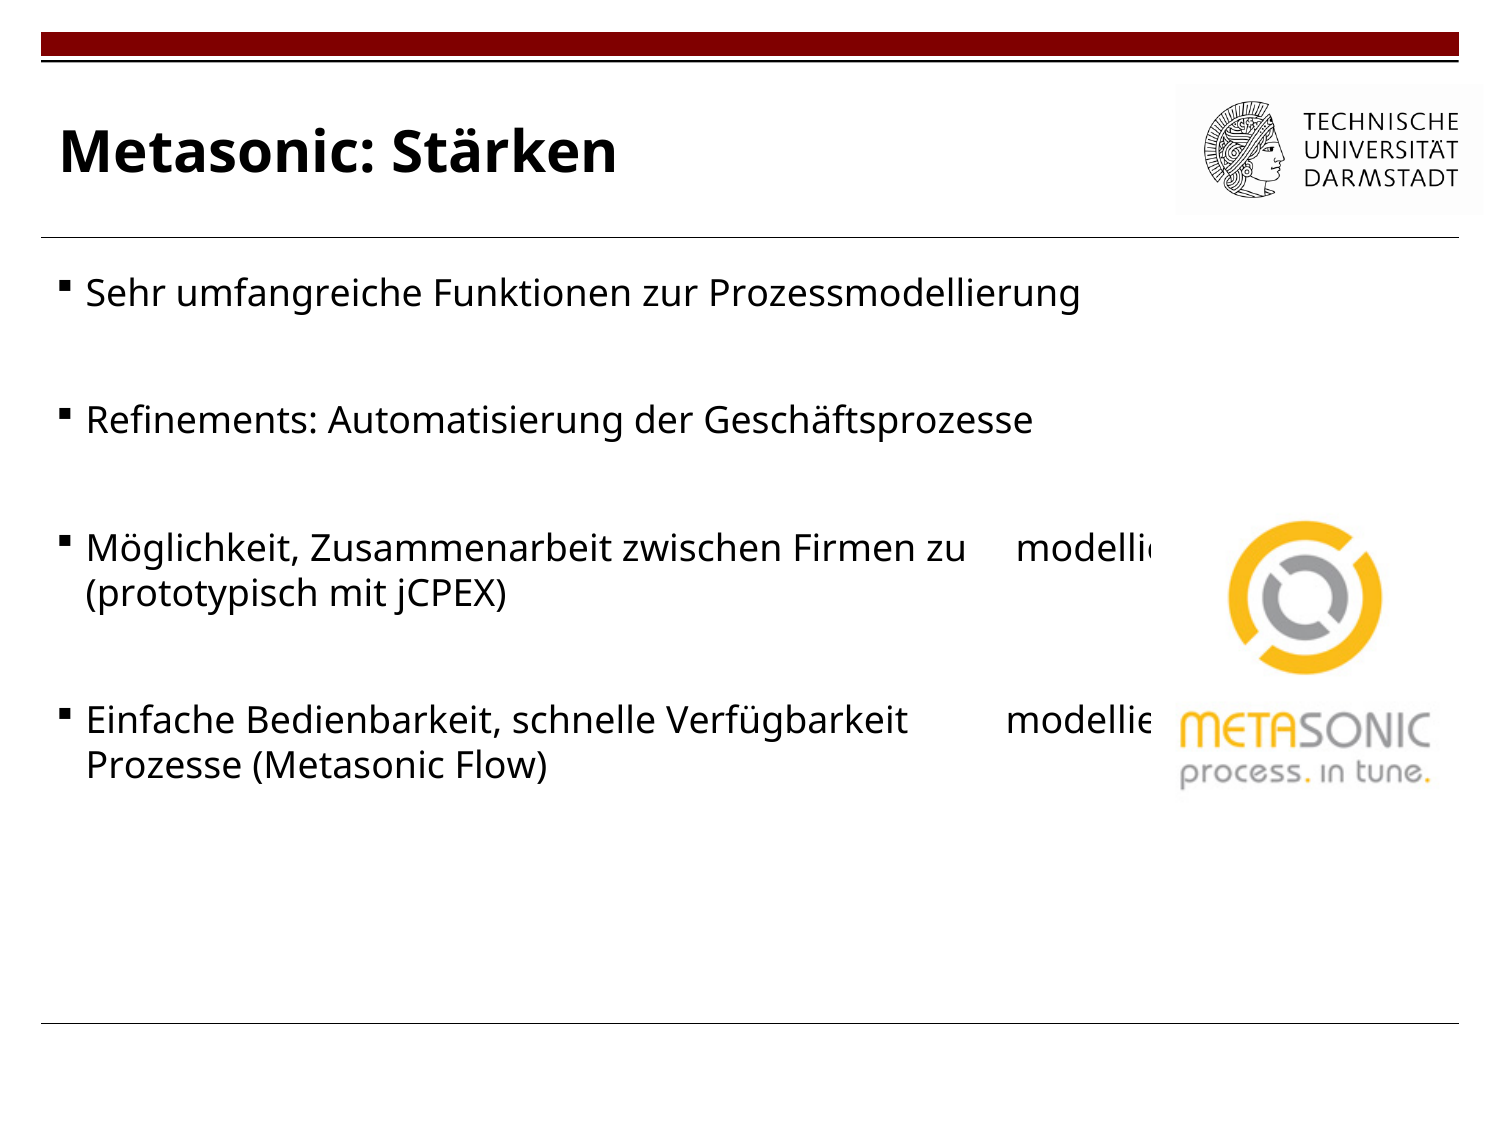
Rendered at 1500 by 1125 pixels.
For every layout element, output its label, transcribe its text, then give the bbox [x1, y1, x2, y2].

title Metasonic: Stärken [58, 80, 1187, 218]
picture [1151, 501, 1460, 810]
list Sehr umfangreiche Funktionen zur Prozessmodellierung Refinements: Automatisierung der Geschäftsprozesse Möglichkeit, Zusammenarbeit zwischen Firmen zu modellieren (prototypisch mit jCPEX) Einfache Bedienbarkeit, schnelle Verfügbarkeit modellierter Prozesse (Metasonic Flow) [41, 261, 1329, 1000]
picture [1187, 84, 1484, 215]
